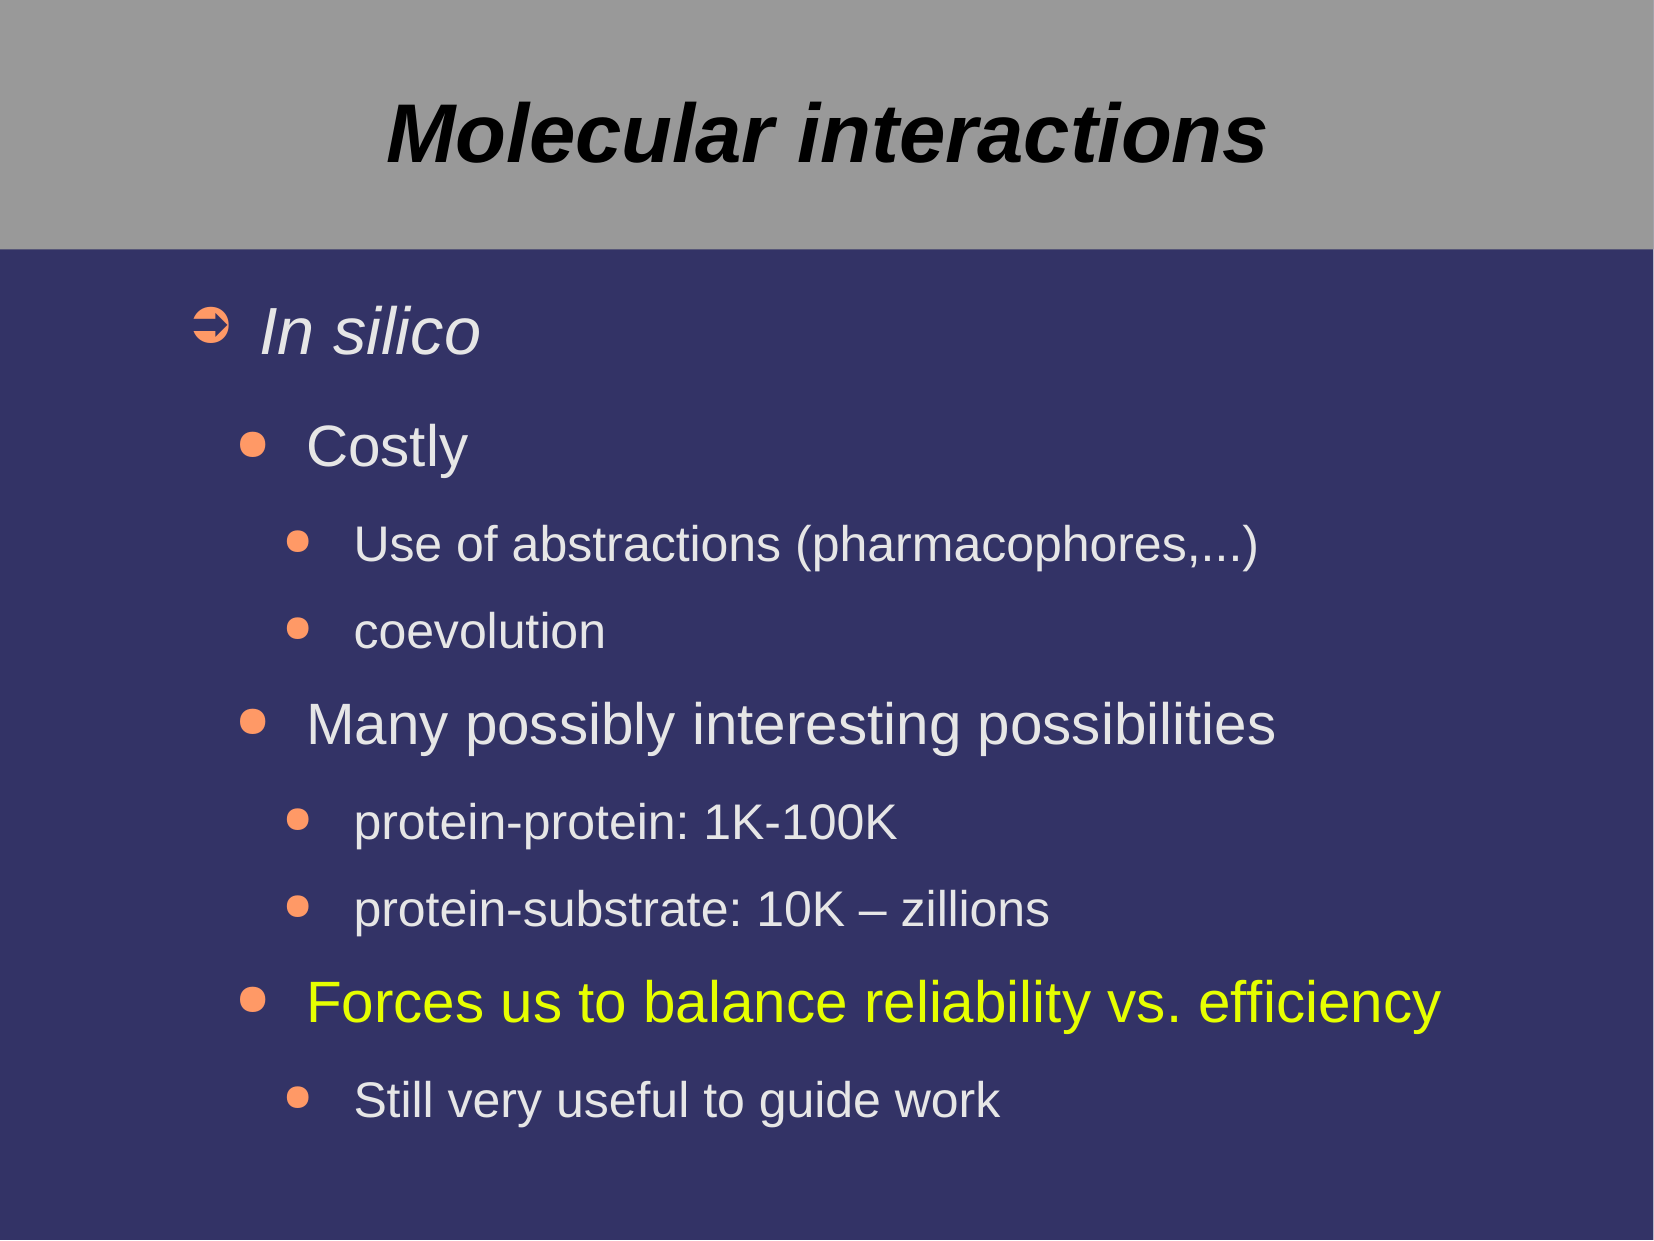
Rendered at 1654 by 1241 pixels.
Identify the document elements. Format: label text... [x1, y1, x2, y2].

list In silico Costly Use of abstractions (pharmacophores,...) coevolution Many possibly interesting possibilities protein-protein: 1K-100K protein-substrate: 10K – zillions Forces us to balance reliability vs. efficiency Still very useful to guide work [176, 276, 1568, 1190]
title Molecular interactions [121, 19, 1534, 227]
